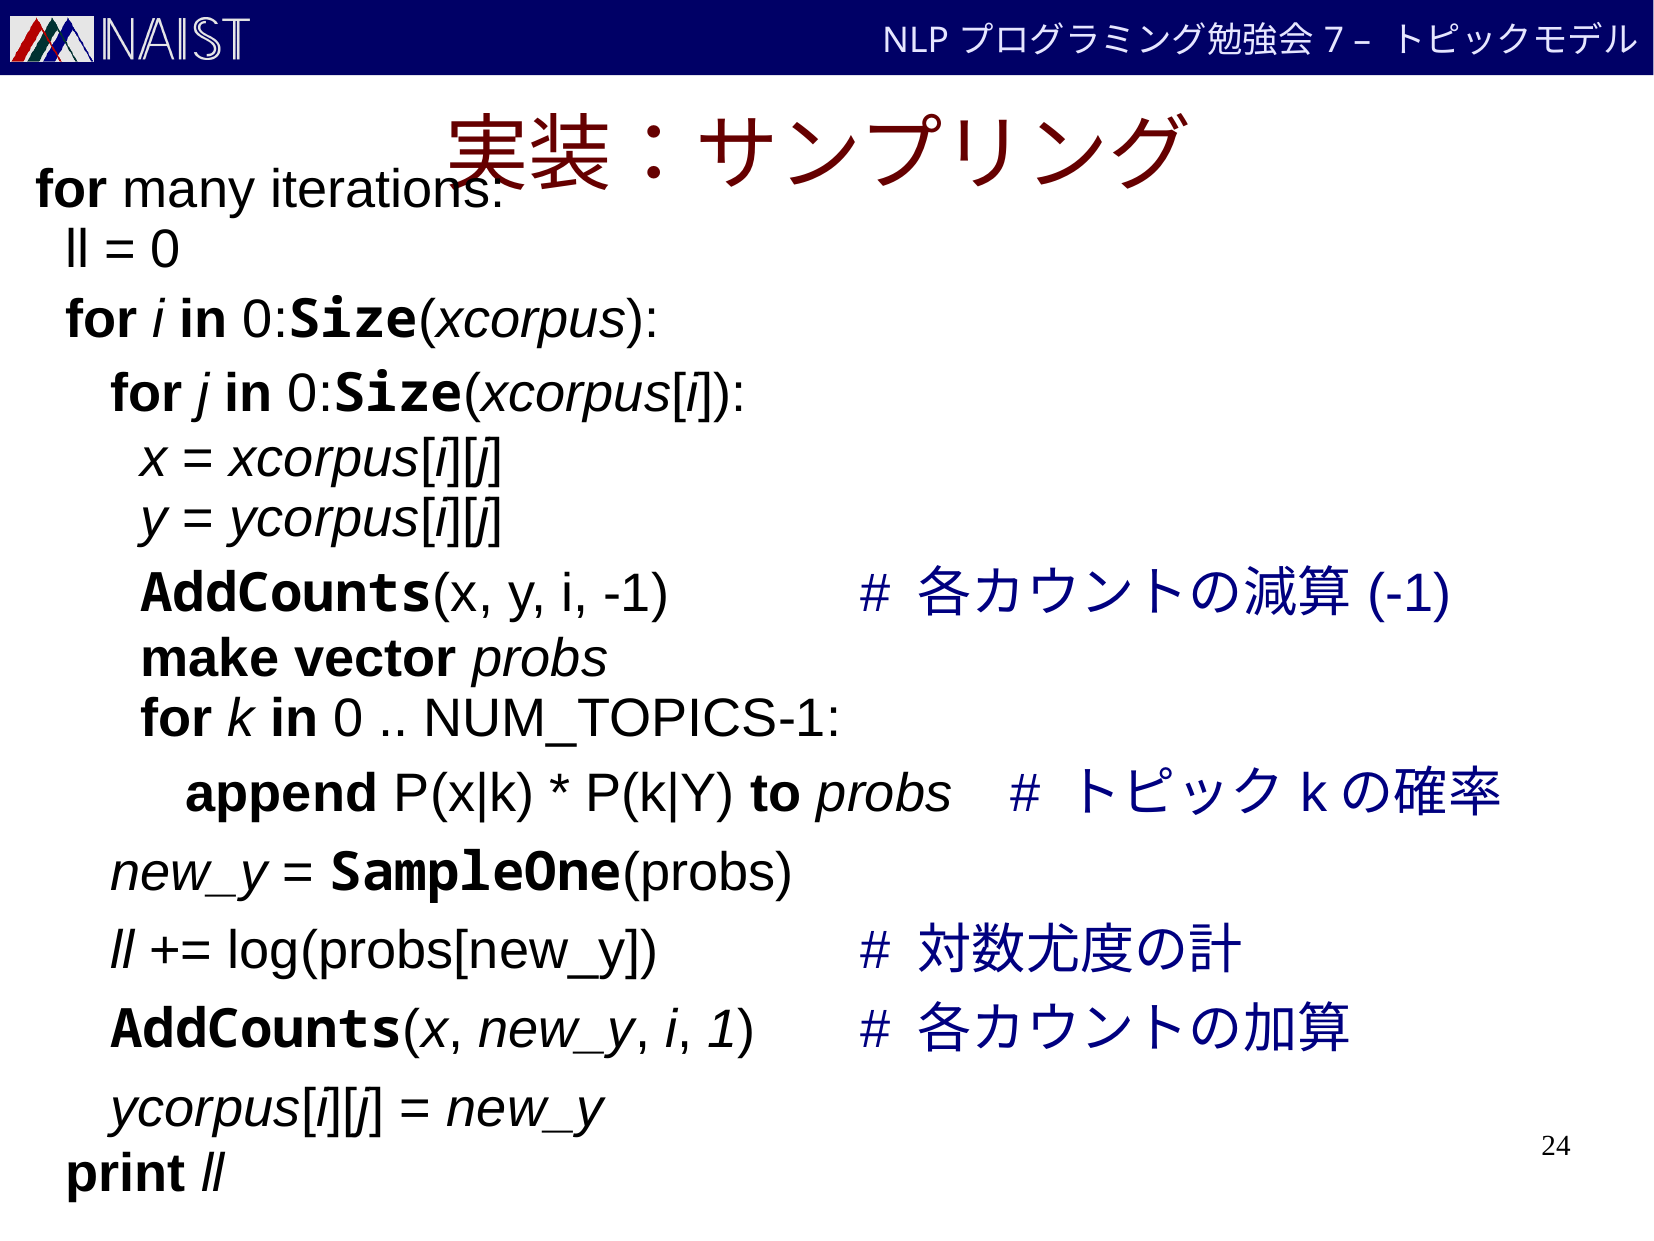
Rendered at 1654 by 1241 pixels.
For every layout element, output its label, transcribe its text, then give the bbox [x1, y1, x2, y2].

list for many iterations: ll = 0 for i in 0:Size(xcorpus): for j in 0:Size(xcorpus[i]): x = xcorpus[i][j] y = ycorpus[i][j] AddCounts(x, y, i, -1) # 各カウントの減算(-1) make vector probs for k in 0 .. NUM_TOPICS-1: append P(x|k) * P(k|Y) to probs # トピックkの確率 new_y = SampleOne(probs) ll += log(probs[new_y]) # 対数尤度の計 AddCounts(x, new_y, i, 1) # 各カウントの加算 ycorpus[i][j] = new_y print ll print out xcounts and ycounts [0, 158, 1613, 1241]
picture [10, 16, 94, 62]
title 実装：サンプリング [75, 51, 1564, 158]
picture [102, 17, 251, 51]
